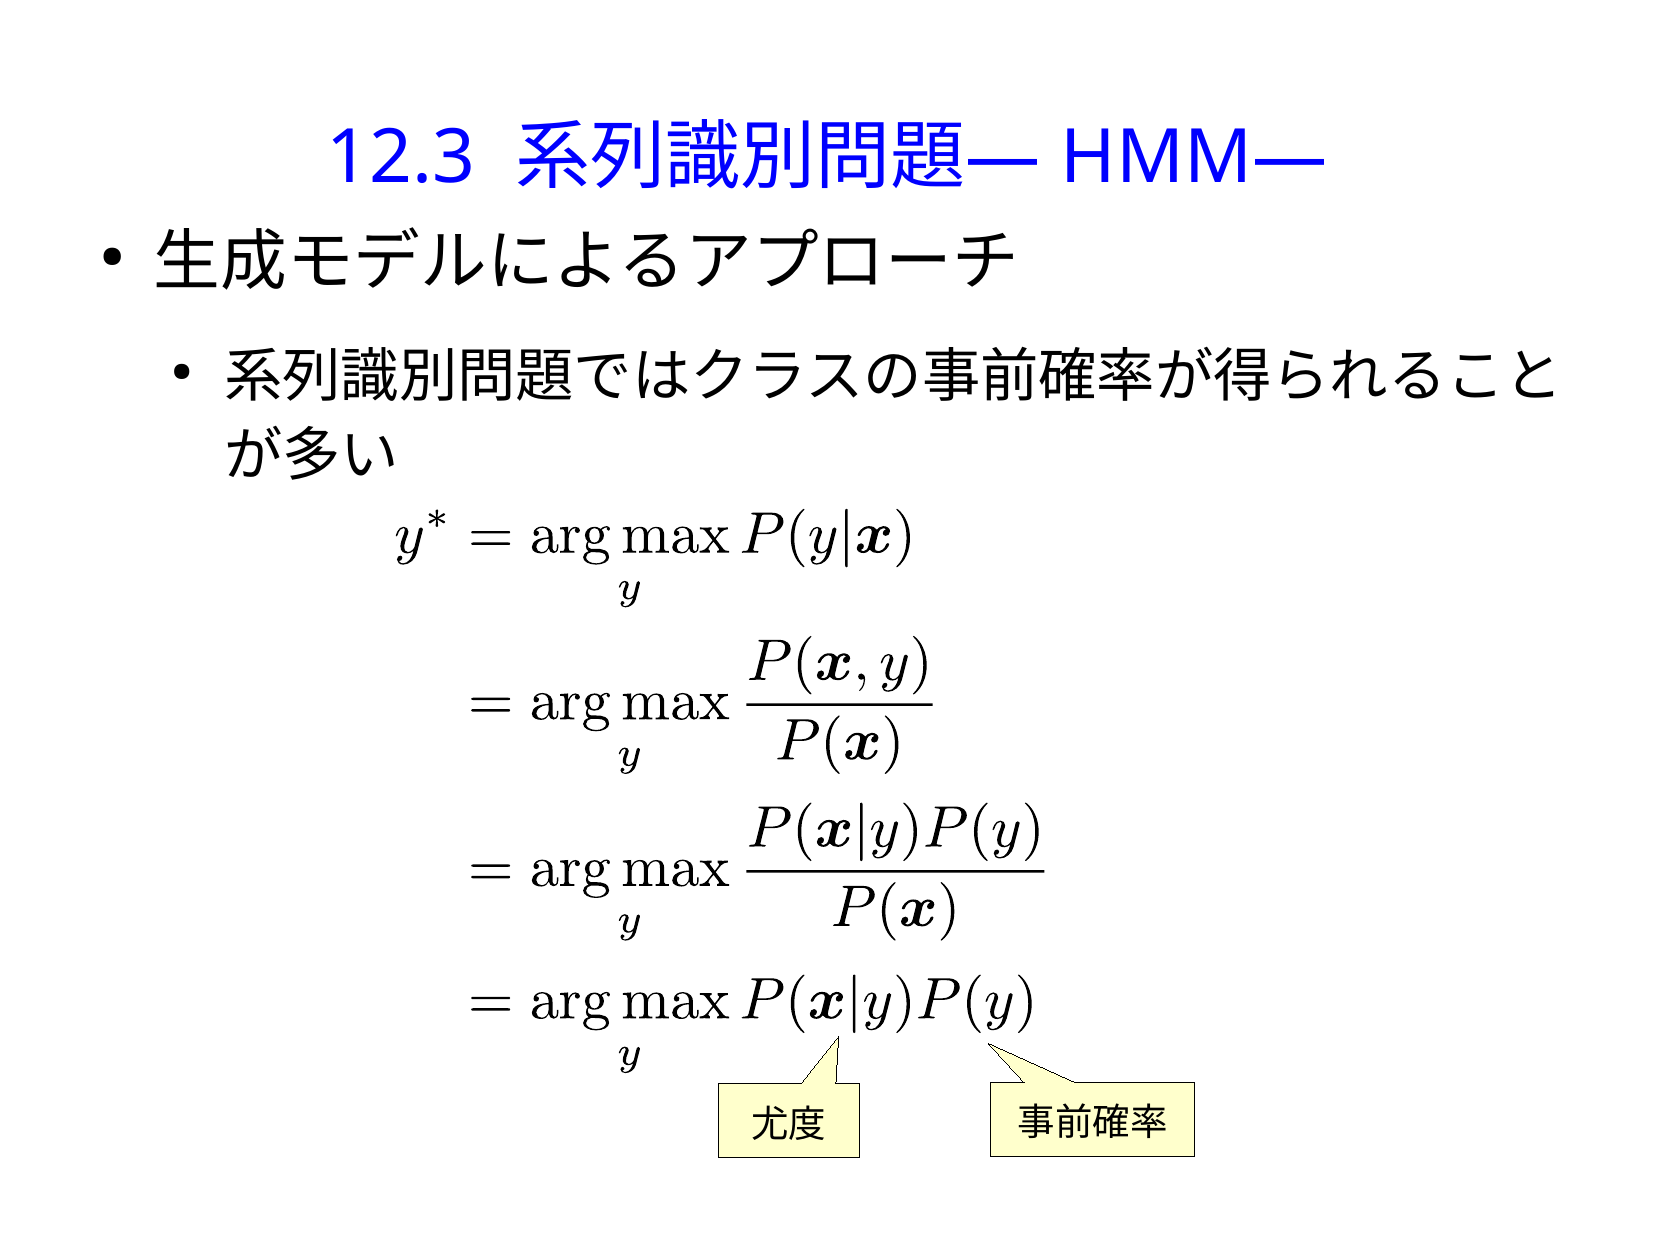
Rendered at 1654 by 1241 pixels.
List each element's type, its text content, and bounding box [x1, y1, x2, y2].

title 12.3 系列識別問題―HMM― [82, 49, 1571, 213]
text_box [394, 508, 1045, 1074]
list 生成モデルによるアプローチ 系列識別問題ではクラスの事前確率が得られることが多い [82, 213, 1571, 933]
text_box 事前確率 [988, 1043, 1195, 1157]
text_box 尤度 [718, 1036, 860, 1158]
